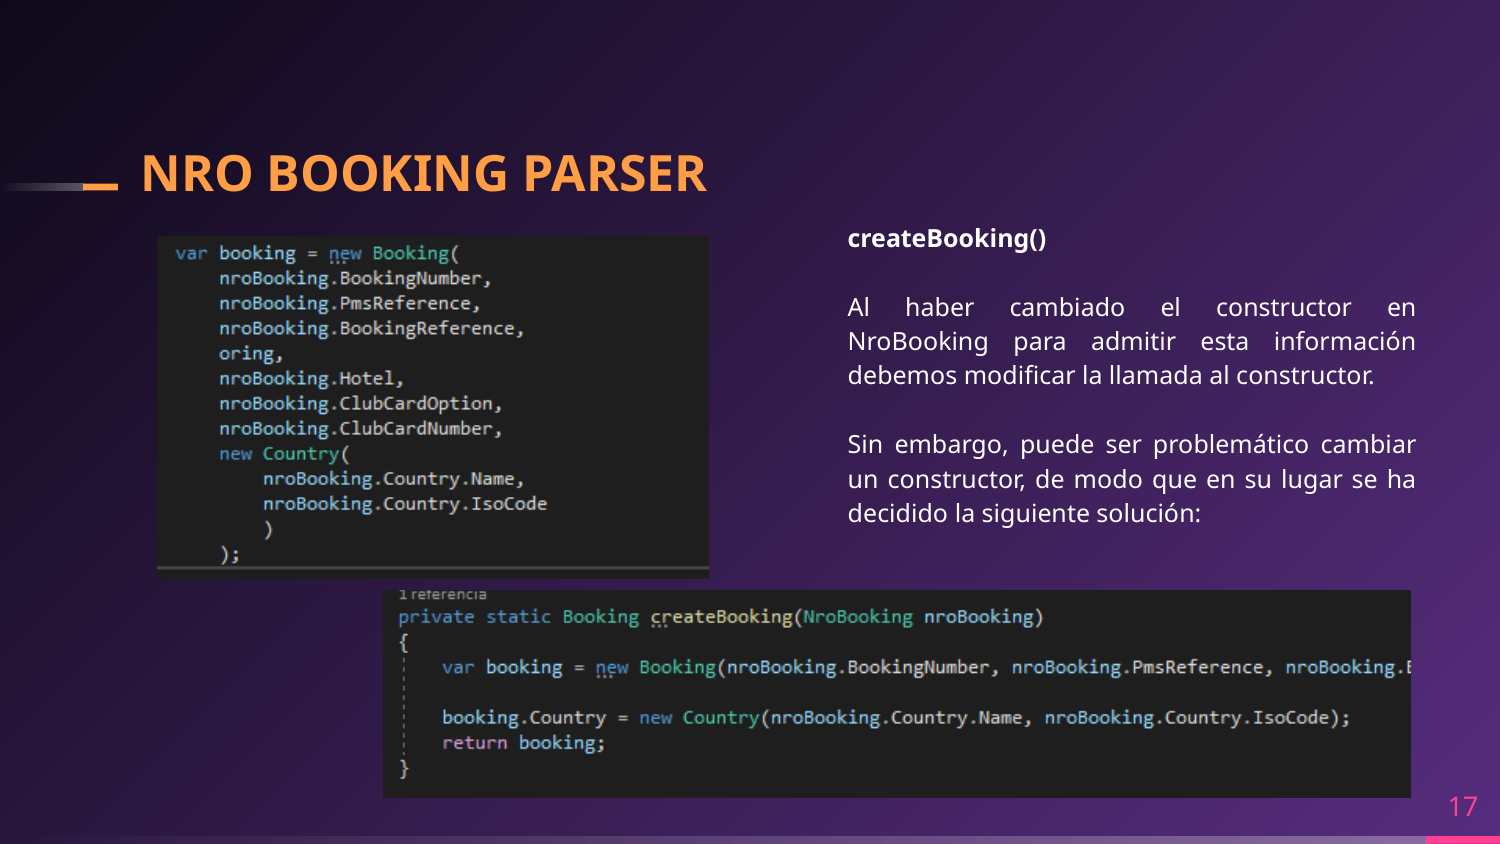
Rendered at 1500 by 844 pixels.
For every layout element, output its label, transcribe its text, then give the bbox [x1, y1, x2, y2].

slide_number <número> [1426, 779, 1500, 836]
title NRO BOOKING PARSER [140, 137, 1011, 202]
picture [157, 236, 709, 579]
picture [383, 590, 1411, 798]
list createBooking() Al haber cambiado el constructor en NroBooking para admitir esta información debemos modificar la llamada al constructor. Sin embargo, puede ser problemático cambiar un constructor, de modo que en su lugar se ha decidido la siguiente solución: [847, 222, 1418, 566]
